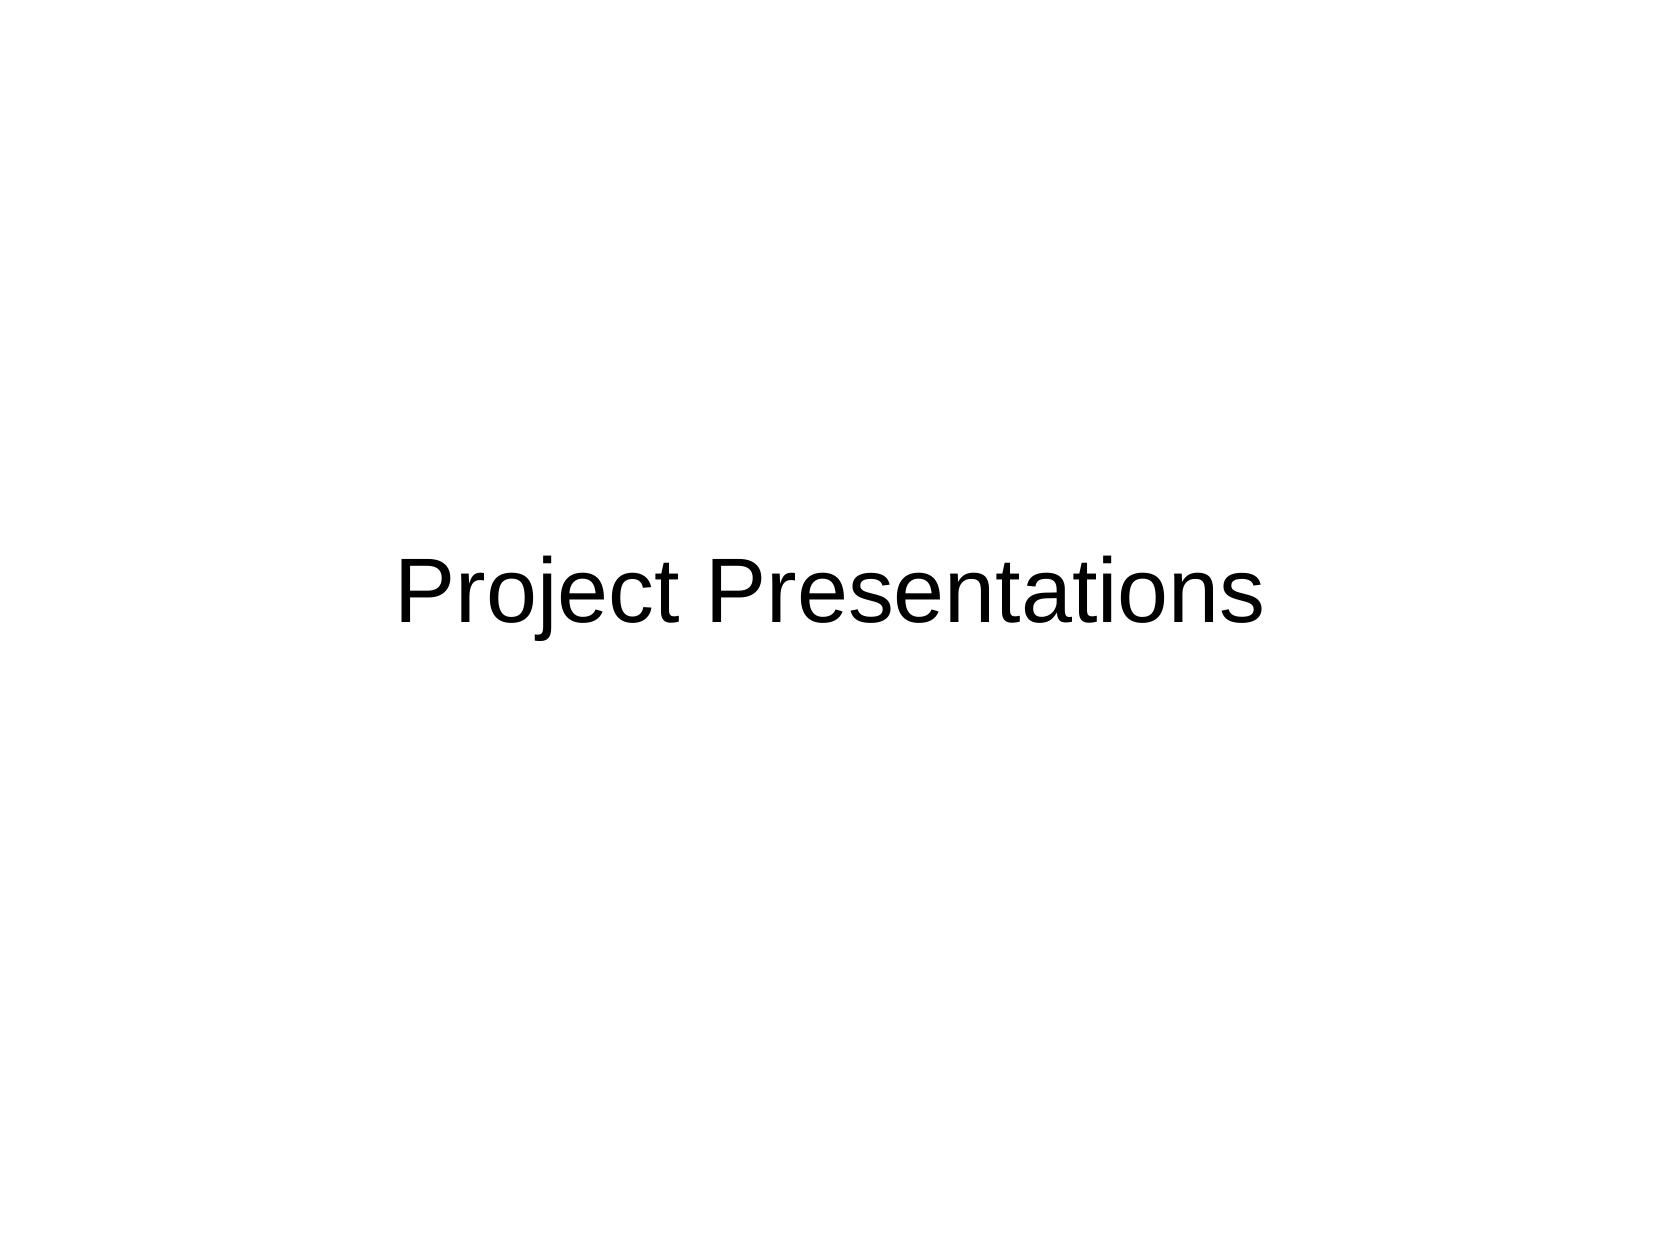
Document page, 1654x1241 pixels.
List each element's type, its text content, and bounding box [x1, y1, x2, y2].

title Project Presentations [86, 487, 1576, 695]
